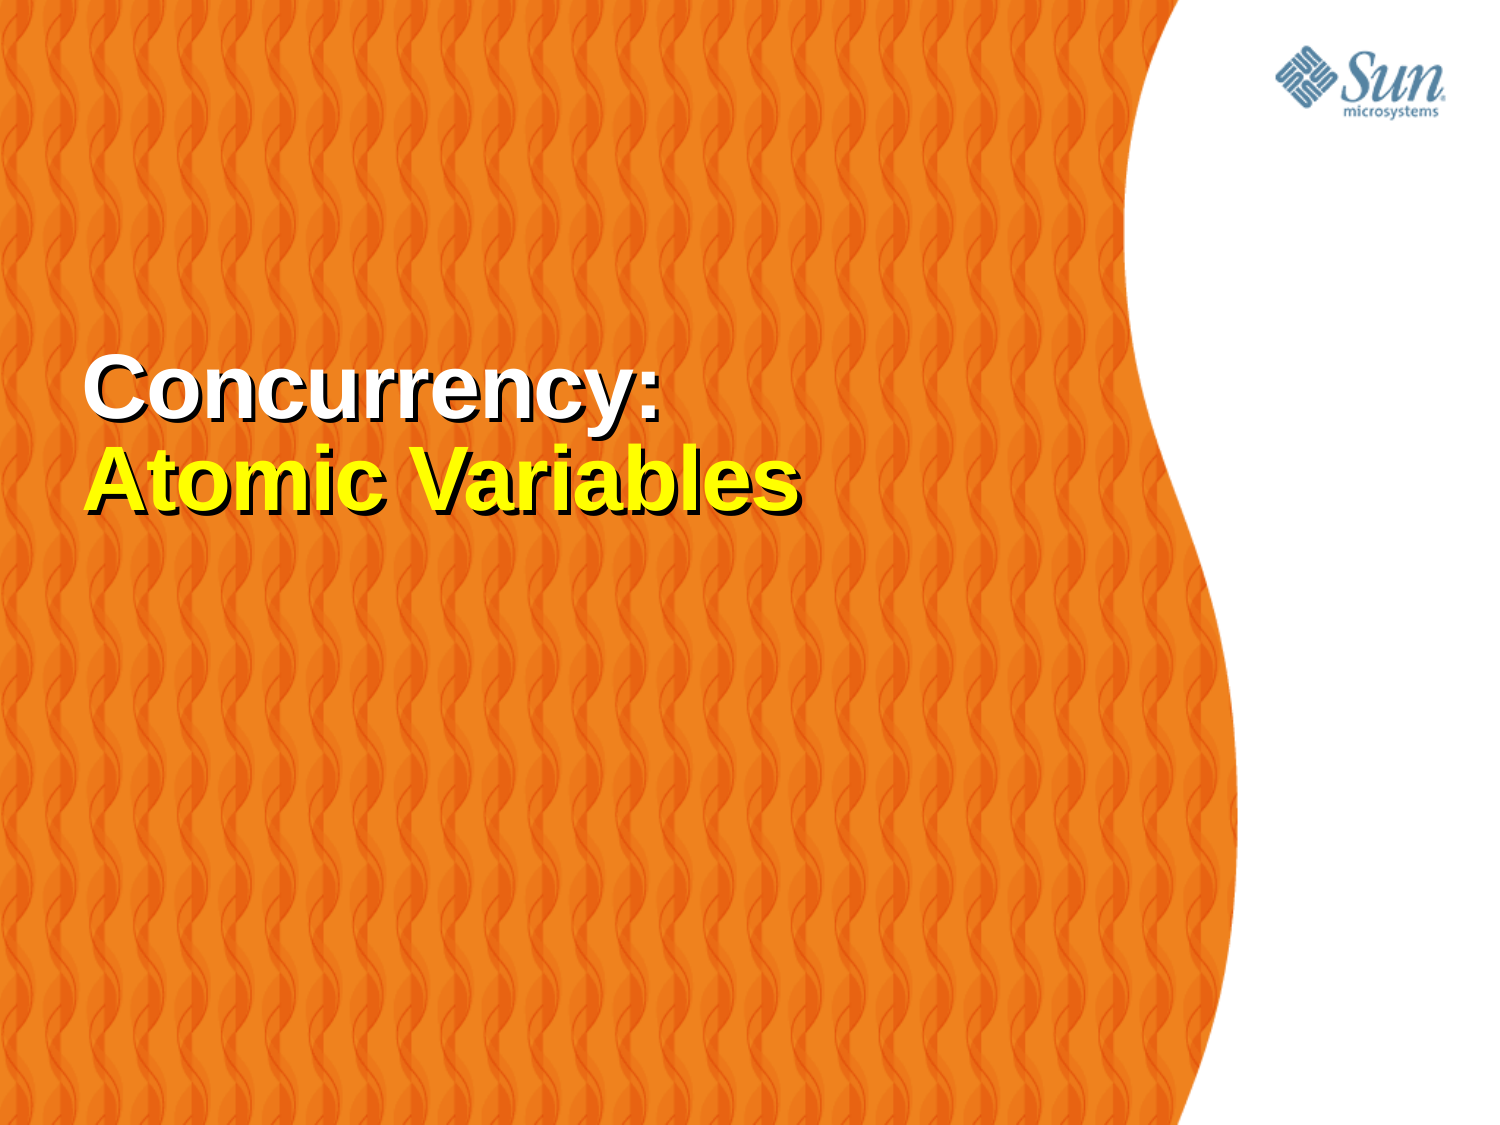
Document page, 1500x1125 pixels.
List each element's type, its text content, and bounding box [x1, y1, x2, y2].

picture [0, 0, 1500, 1125]
title Concurrency: Atomic Variables [81, 149, 1283, 857]
